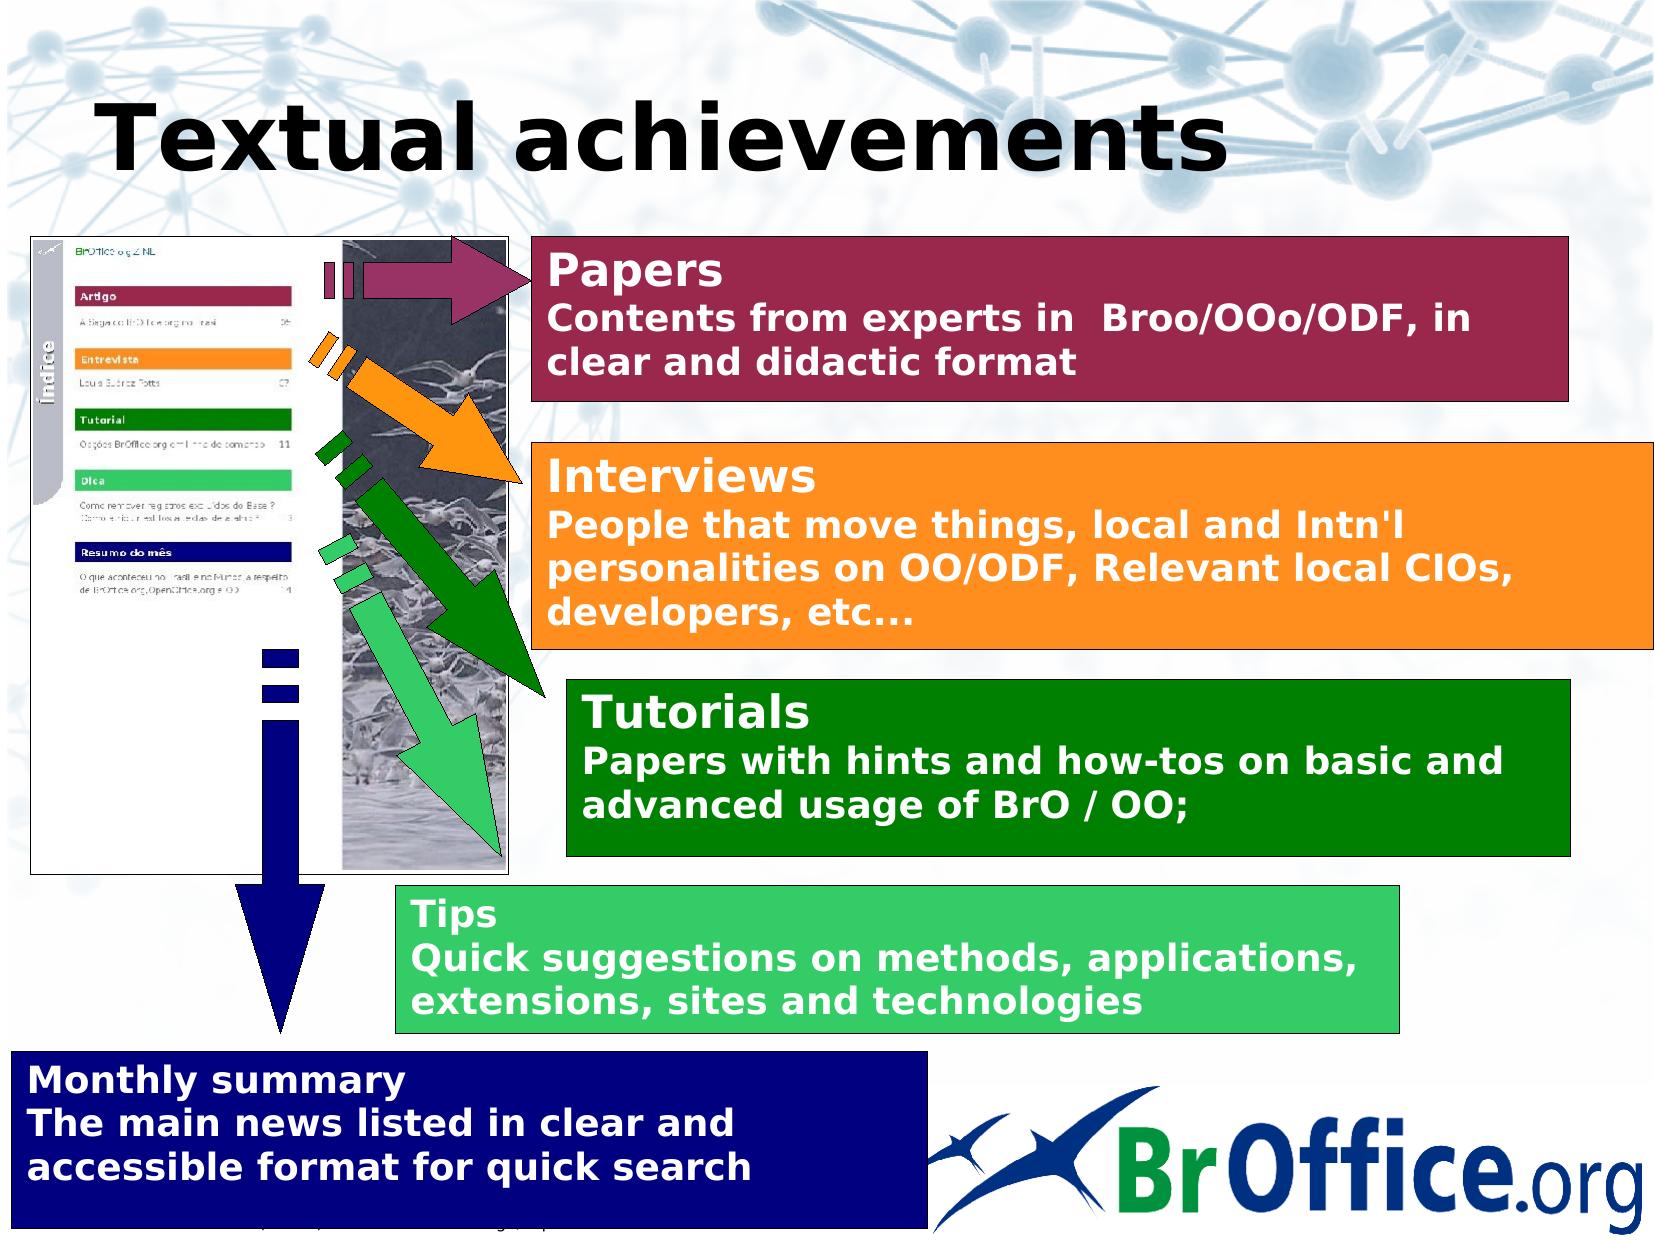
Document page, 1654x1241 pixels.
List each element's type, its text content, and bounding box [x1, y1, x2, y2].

picture [7, 0, 1654, 1241]
text_box Tutorials Papers with hints and how-tos on basic and advanced usage of BrO / OO; [566, 679, 1571, 857]
text_box [30, 235, 546, 1034]
text_box Papers Contents from experts in Broo/OOo/ODF, in clear and didactic format [531, 236, 1569, 402]
text_box Interviews People that move things, local and Intn'l personalities on OO/ODF, Relevant local CIOs, developers, etc... [531, 442, 1654, 650]
text_box Tips Quick suggestions on methods, applications, extensions, sites and technologies [395, 885, 1400, 1034]
text_box Monthly summary The main news listed in clear and accessible format for quick search [11, 1051, 928, 1229]
title Textual achievements [94, 35, 1595, 243]
